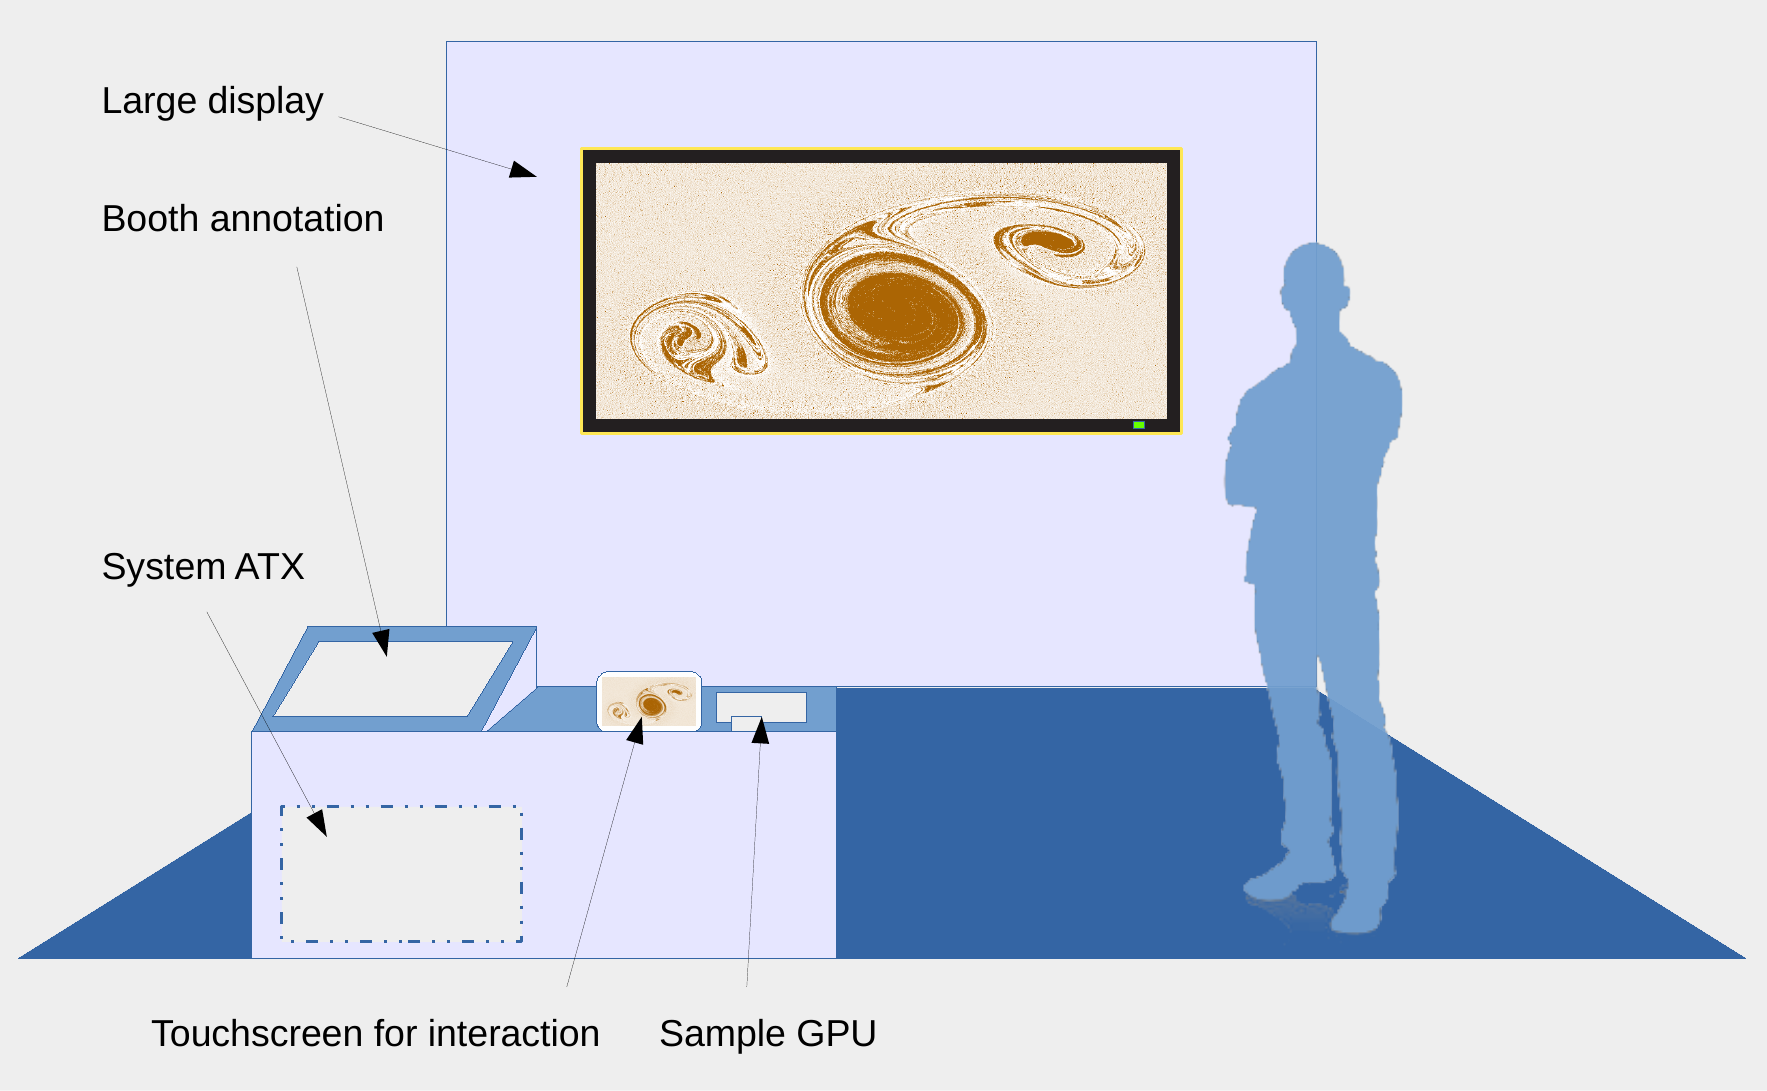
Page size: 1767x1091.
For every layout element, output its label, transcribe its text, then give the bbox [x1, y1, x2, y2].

text_box System ATX [86, 538, 320, 596]
text_box [0, 0, 1767, 1091]
text_box Large display [86, 71, 339, 129]
picture [602, 677, 696, 726]
text_box Booth annotation [86, 189, 400, 247]
text_box Sample GPU [644, 1005, 893, 1062]
text_box Touchscreen for interaction [136, 1005, 616, 1062]
picture [1209, 226, 1428, 1000]
picture [596, 163, 1167, 419]
